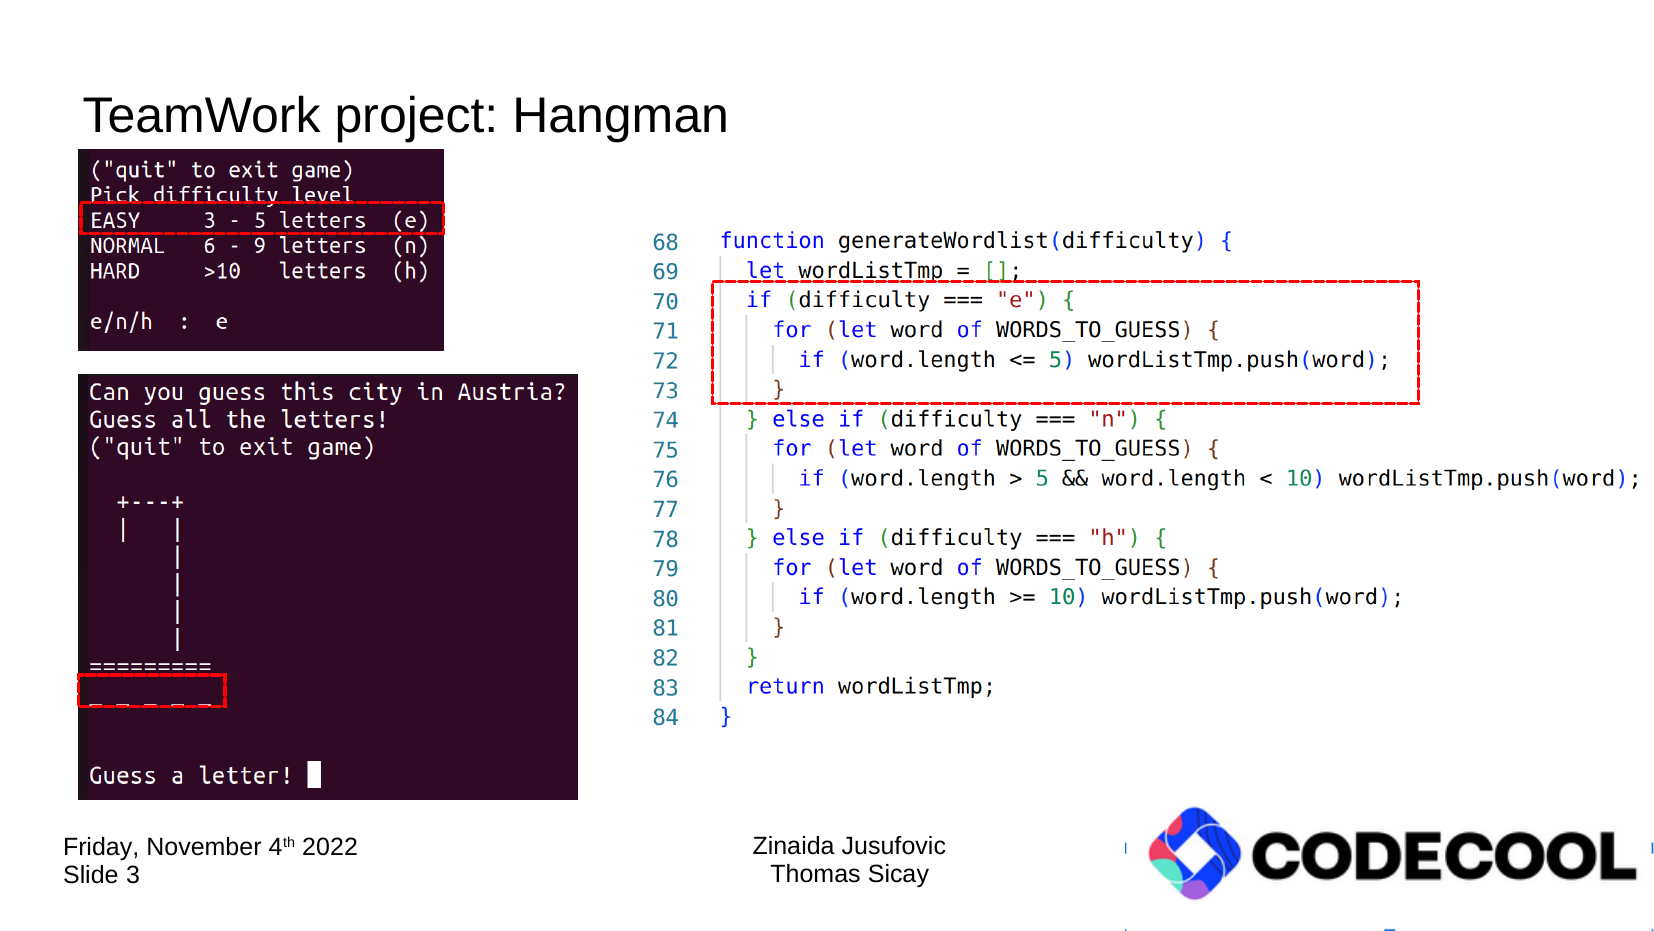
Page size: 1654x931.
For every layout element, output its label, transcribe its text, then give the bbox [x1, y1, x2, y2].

picture [83, 203, 443, 233]
picture [78, 149, 444, 351]
text_box Friday, November 4th 2022 Slide <number> [63, 832, 497, 890]
picture [78, 374, 578, 800]
picture [637, 224, 1653, 732]
title TeamWork project: Hangman [82, 37, 751, 193]
picture [80, 677, 223, 706]
picture [1125, 766, 1654, 931]
text_box Zinaida Jusufovic Thomas Sicay [497, 825, 1203, 895]
